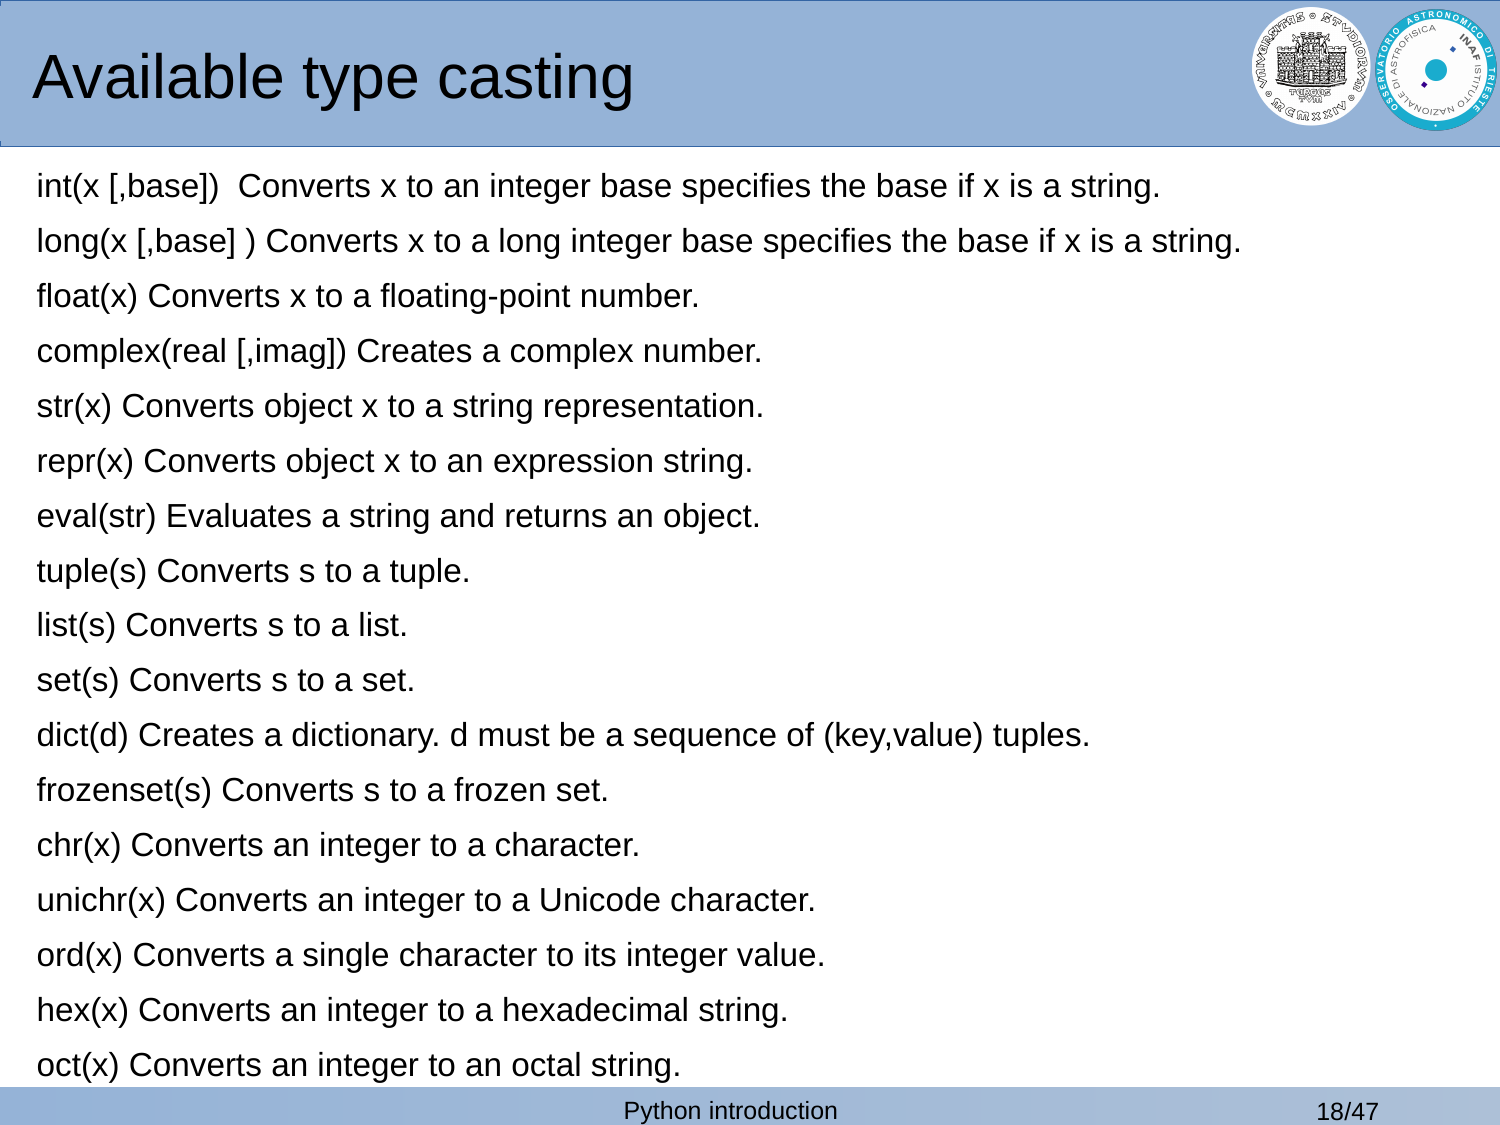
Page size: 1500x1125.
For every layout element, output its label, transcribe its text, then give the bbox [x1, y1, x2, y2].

picture [1252, 0, 1500, 156]
list int(x [,base]) Converts x to an integer base specifies the base if x is a string. long(x [,base] ) Converts x to a long integer base specifies the base if x is a string. float(x) Converts x to a floating-point number. complex(real [,imag]) Creates a complex number. str(x) Converts object x to a string representation. repr(x) Converts object x to an expression string. eval(str) Evaluates a string and returns an object. tuple(s) Converts s to a tuple. list(s) Converts s to a list. set(s) Converts s to a set. dict(d) Creates a dictionary. d must be a sequence of (key,value) tuples. frozenset(s) Converts s to a frozen set. chr(x) Converts an integer to a character. unichr(x) Converts an integer to a Unicode character. ord(x) Converts a single character to its integer value. hex(x) Converts an integer to a hexadecimal string. oct(x) Converts an integer to an octal string. [21, 156, 1455, 1030]
text_box Available type casting [0, 5, 1243, 141]
